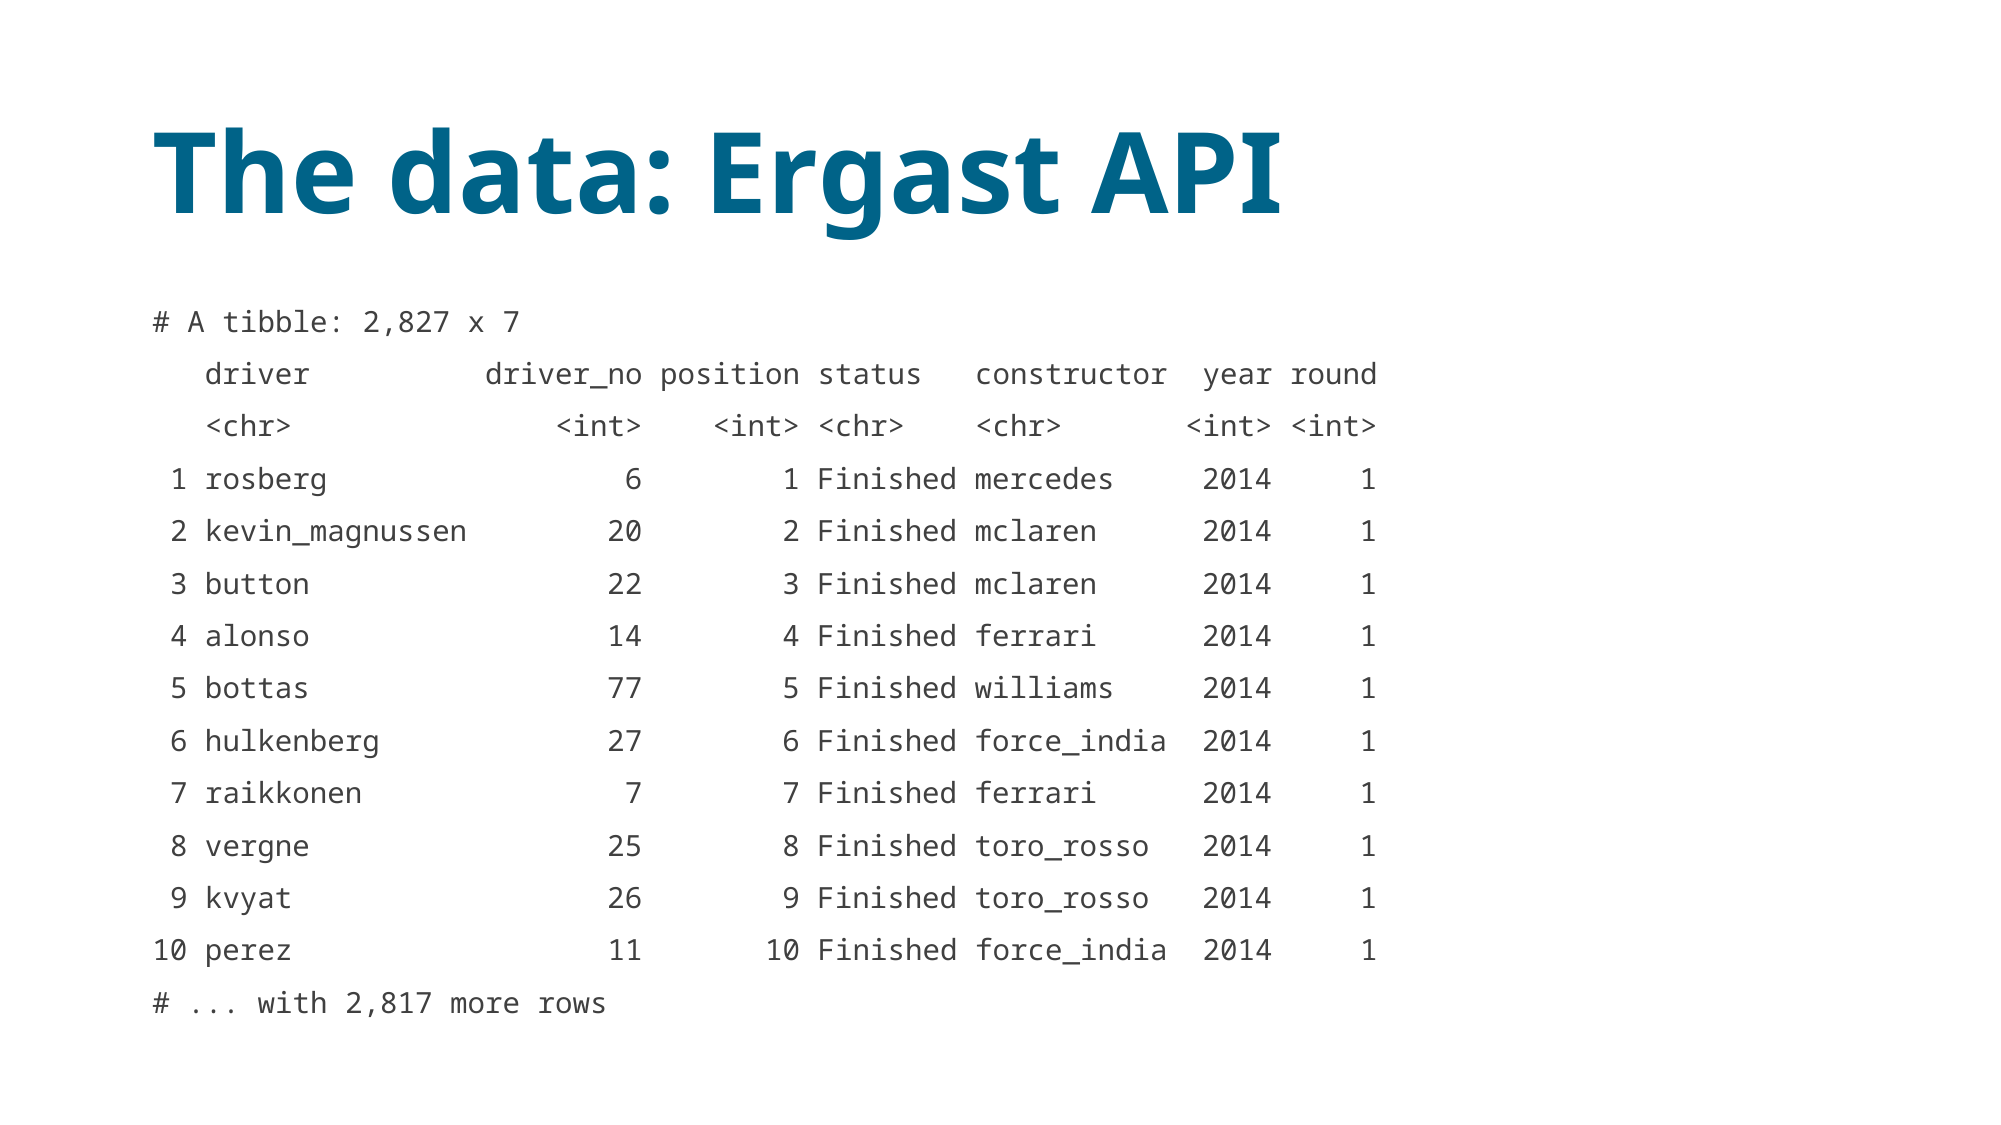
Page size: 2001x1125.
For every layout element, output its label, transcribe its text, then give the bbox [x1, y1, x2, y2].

title The data: Ergast API [137, 59, 1863, 278]
list # A tibble: 2,827 x 7 driver driver_no position status constructor year round <chr> <int> <int> <chr> <chr> <int> <int> 1 rosberg 6 1 Finished mercedes 2014 1 2 kevin_magnussen 20 2 Finished mclaren 2014 1 3 button 22 3 Finished mclaren 2014 1 4 alonso 14 4 Finished ferrari 2014 1 5 bottas 77 5 Finished williams 2014 1 6 hulkenberg 27 6 Finished force_india 2014 1 7 raikkonen 7 7 Finished ferrari 2014 1 8 vergne 25 8 Finished toro_rosso 2014 1 9 kvyat 26 9 Finished toro_rosso 2014 1 10 perez 11 10 Finished force_india 2014 1 # ... with 2,817 more rows [137, 299, 1863, 1066]
